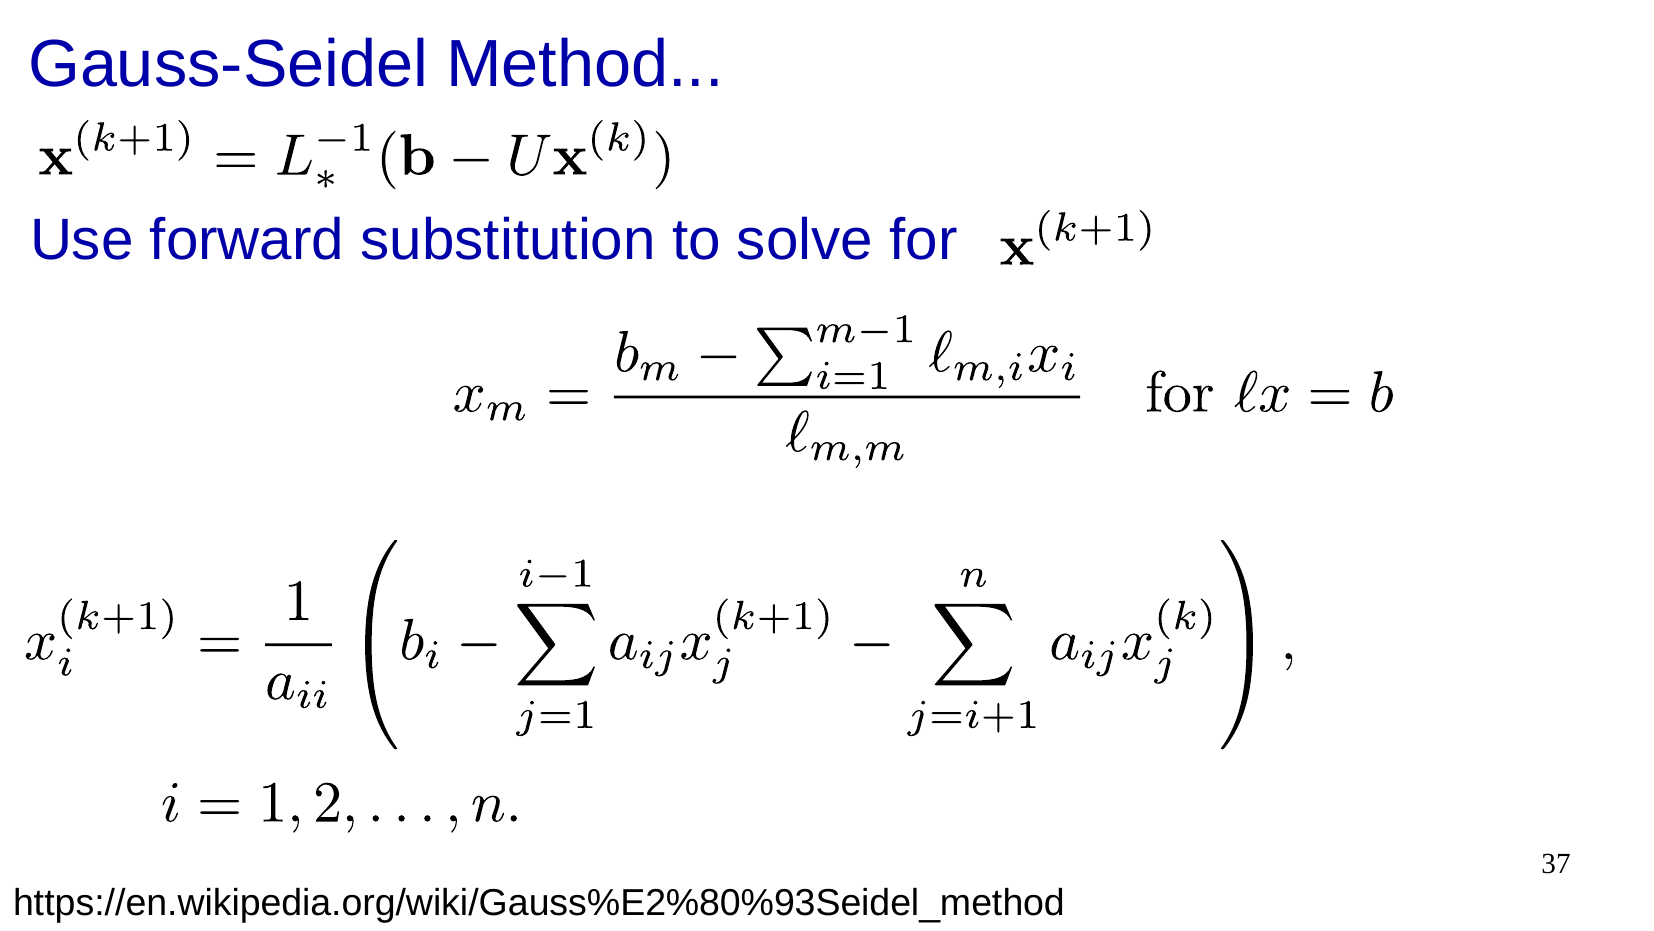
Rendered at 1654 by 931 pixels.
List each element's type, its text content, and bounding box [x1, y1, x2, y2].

text_box [999, 210, 1156, 265]
text_box [38, 120, 676, 190]
list Use forward substitution to solve for [30, 120, 1645, 916]
title Gauss-Seidel Method... [28, 21, 1626, 106]
text_box [23, 540, 1297, 833]
text_box [452, 315, 1394, 468]
text_box https://en.wikipedia.org/wiki/Gauss%E2%80%93Seidel_method [0, 873, 1081, 931]
